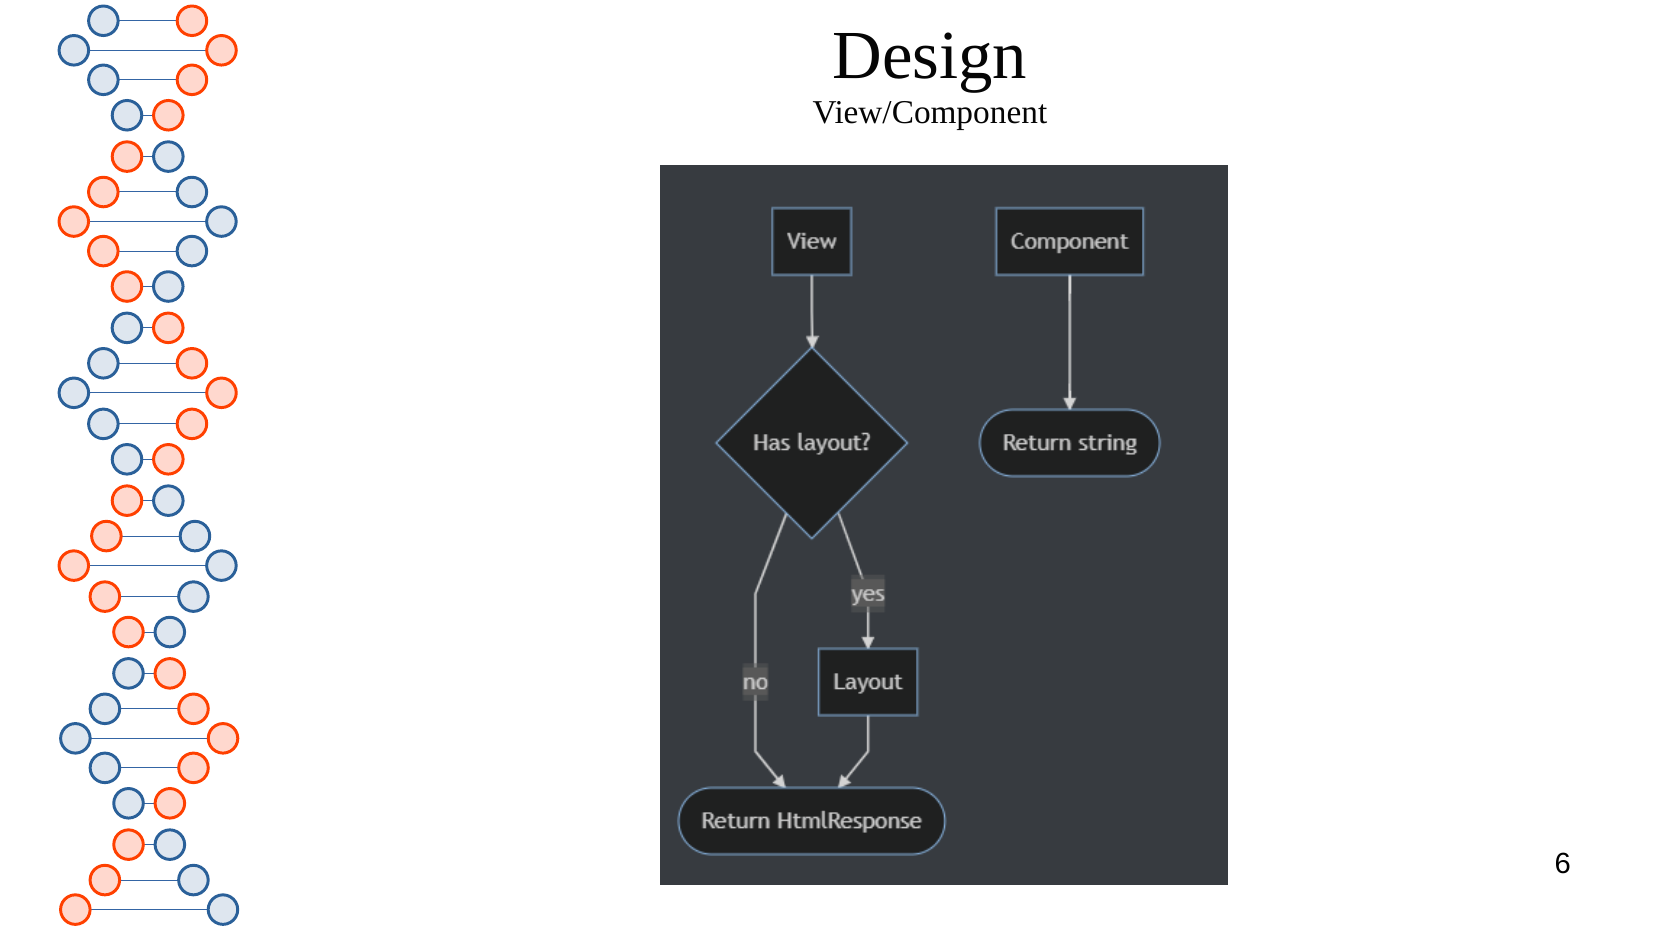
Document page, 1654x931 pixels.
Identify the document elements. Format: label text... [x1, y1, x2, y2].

picture [660, 165, 1228, 886]
title Design View/Component [265, 17, 1595, 207]
